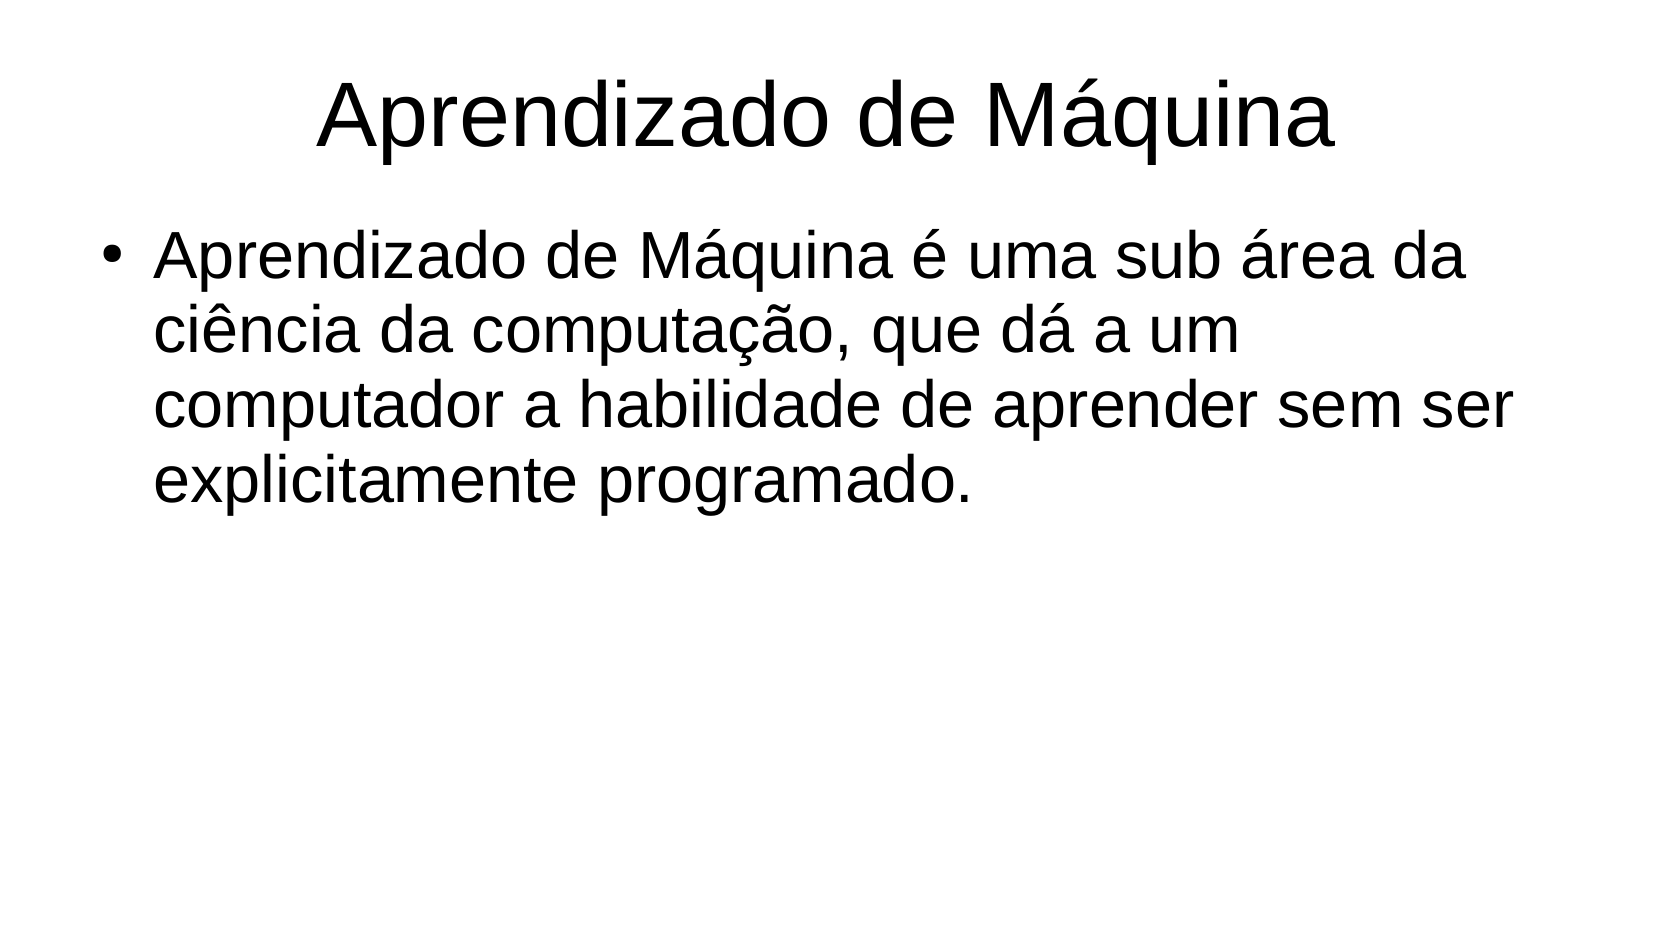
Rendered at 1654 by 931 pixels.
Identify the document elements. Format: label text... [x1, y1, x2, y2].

title Aprendizado de Máquina [82, 37, 1571, 193]
list Aprendizado de Máquina é uma sub área da ciência da computação, que dá a um computador a habilidade de aprender sem ser explicitamente programado. [82, 217, 1571, 758]
